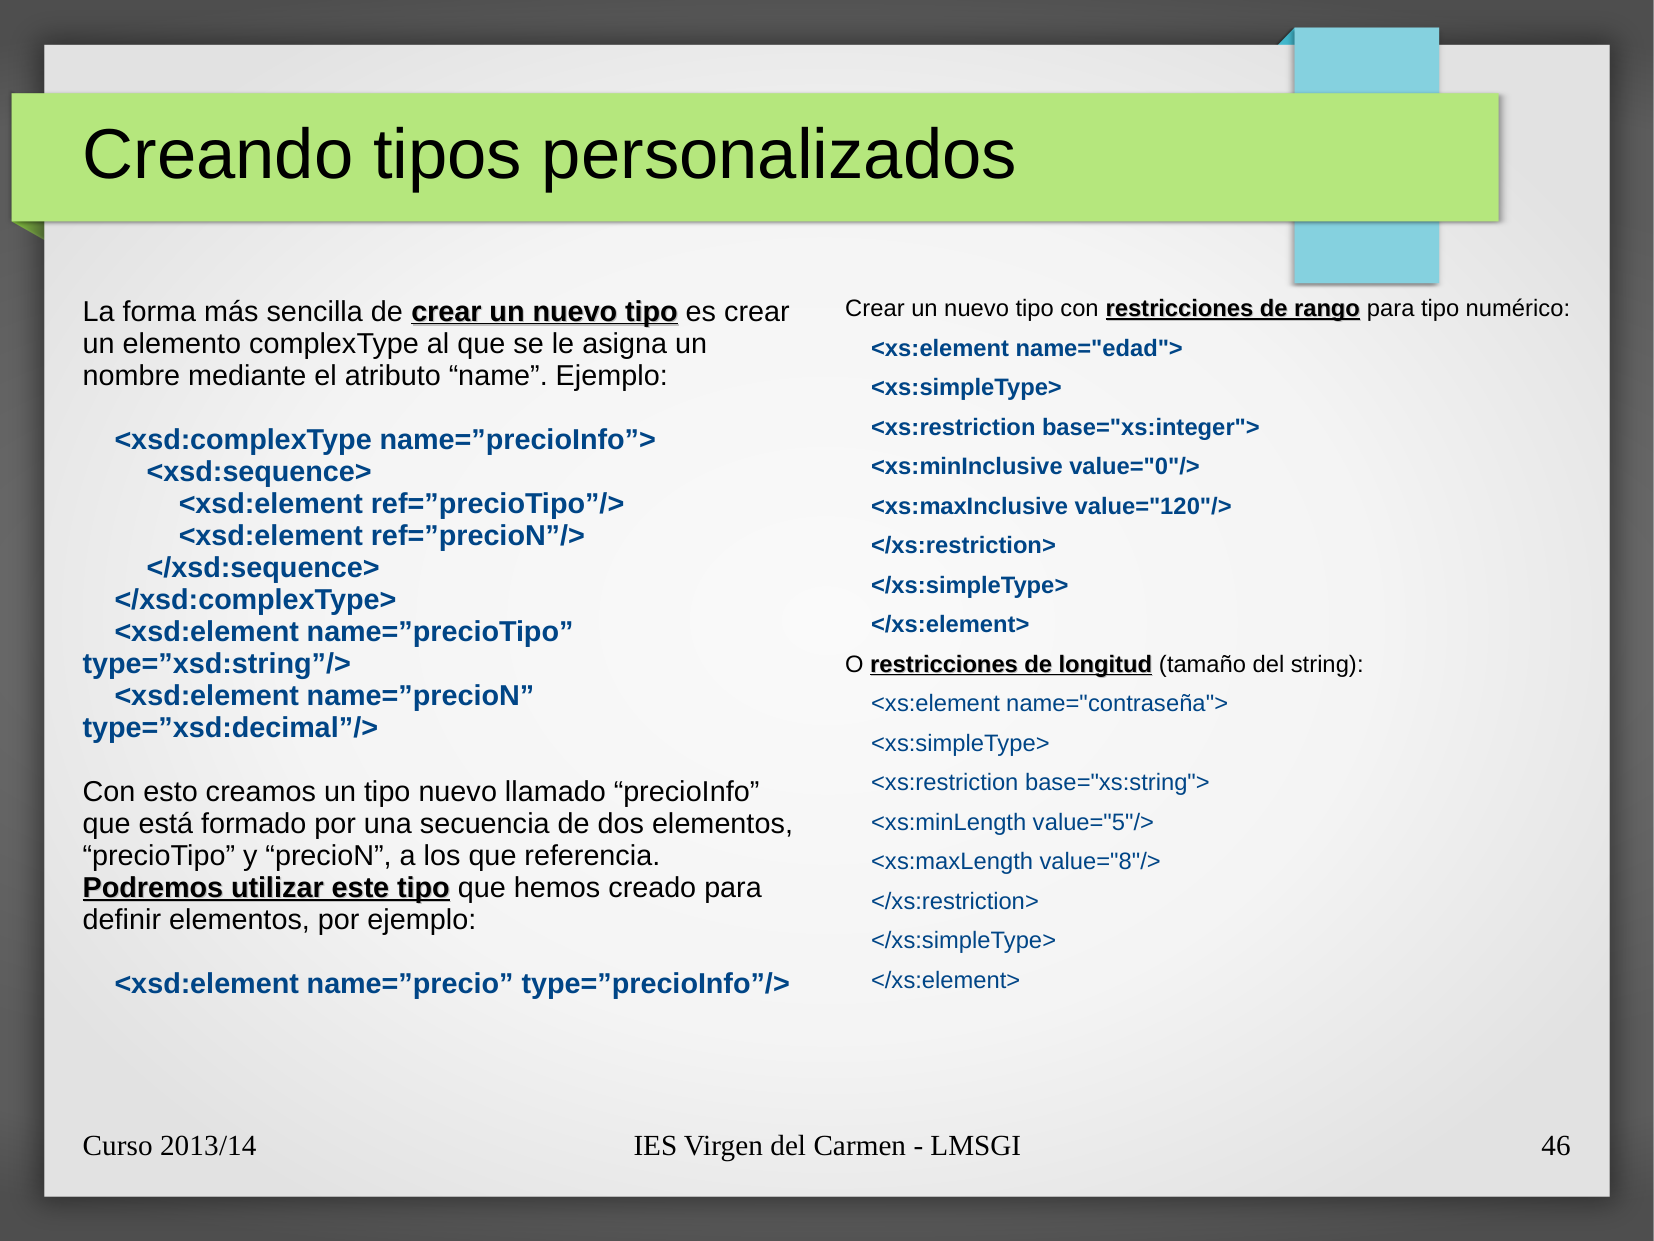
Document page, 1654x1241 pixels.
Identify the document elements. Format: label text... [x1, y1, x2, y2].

list Crear un nuevo tipo con restricciones de rango para tipo numérico: <xs:element name="edad"> <xs:simpleType> <xs:restriction base="xs:integer"> <xs:minInclusive value="0"/> <xs:maxInclusive value="120"/> </xs:restriction> </xs:simpleType> </xs:element> O restricciones de longitud (tamaño del string): <xs:element name="contraseña"> <xs:simpleType> <xs:restriction base="xs:string"> <xs:minLength value="5"/> <xs:maxLength value="8"/> </xs:restriction> </xs:simpleType> </xs:element> [845, 295, 1572, 1015]
list La forma más sencilla de crear un nuevo tipo es crear un elemento complexType al que se le asigna un nombre mediante el atributo “name”. Ejemplo: <xsd:complexType name=”precioInfo”> <xsd:sequence> <xsd:element ref=”precioTipo”/> <xsd:element ref=”precioN”/> </xsd:sequence> </xsd:complexType> <xsd:element name=”precioTipo” type=”xsd:string”/> <xsd:element name=”precioN” type=”xsd:decimal”/> Con esto creamos un tipo nuevo llamado “precioInfo” que está formado por una secuencia de dos elementos, “precioTipo” y “precioN”, a los que referencia. Podremos utilizar este tipo que hemos creado para definir elementos, por ejemplo: <xsd:element name=”precio” type=”precioInfo”/> [82, 295, 809, 1015]
title Creando tipos personalizados [82, 94, 1264, 213]
picture [0, 0, 1654, 1241]
